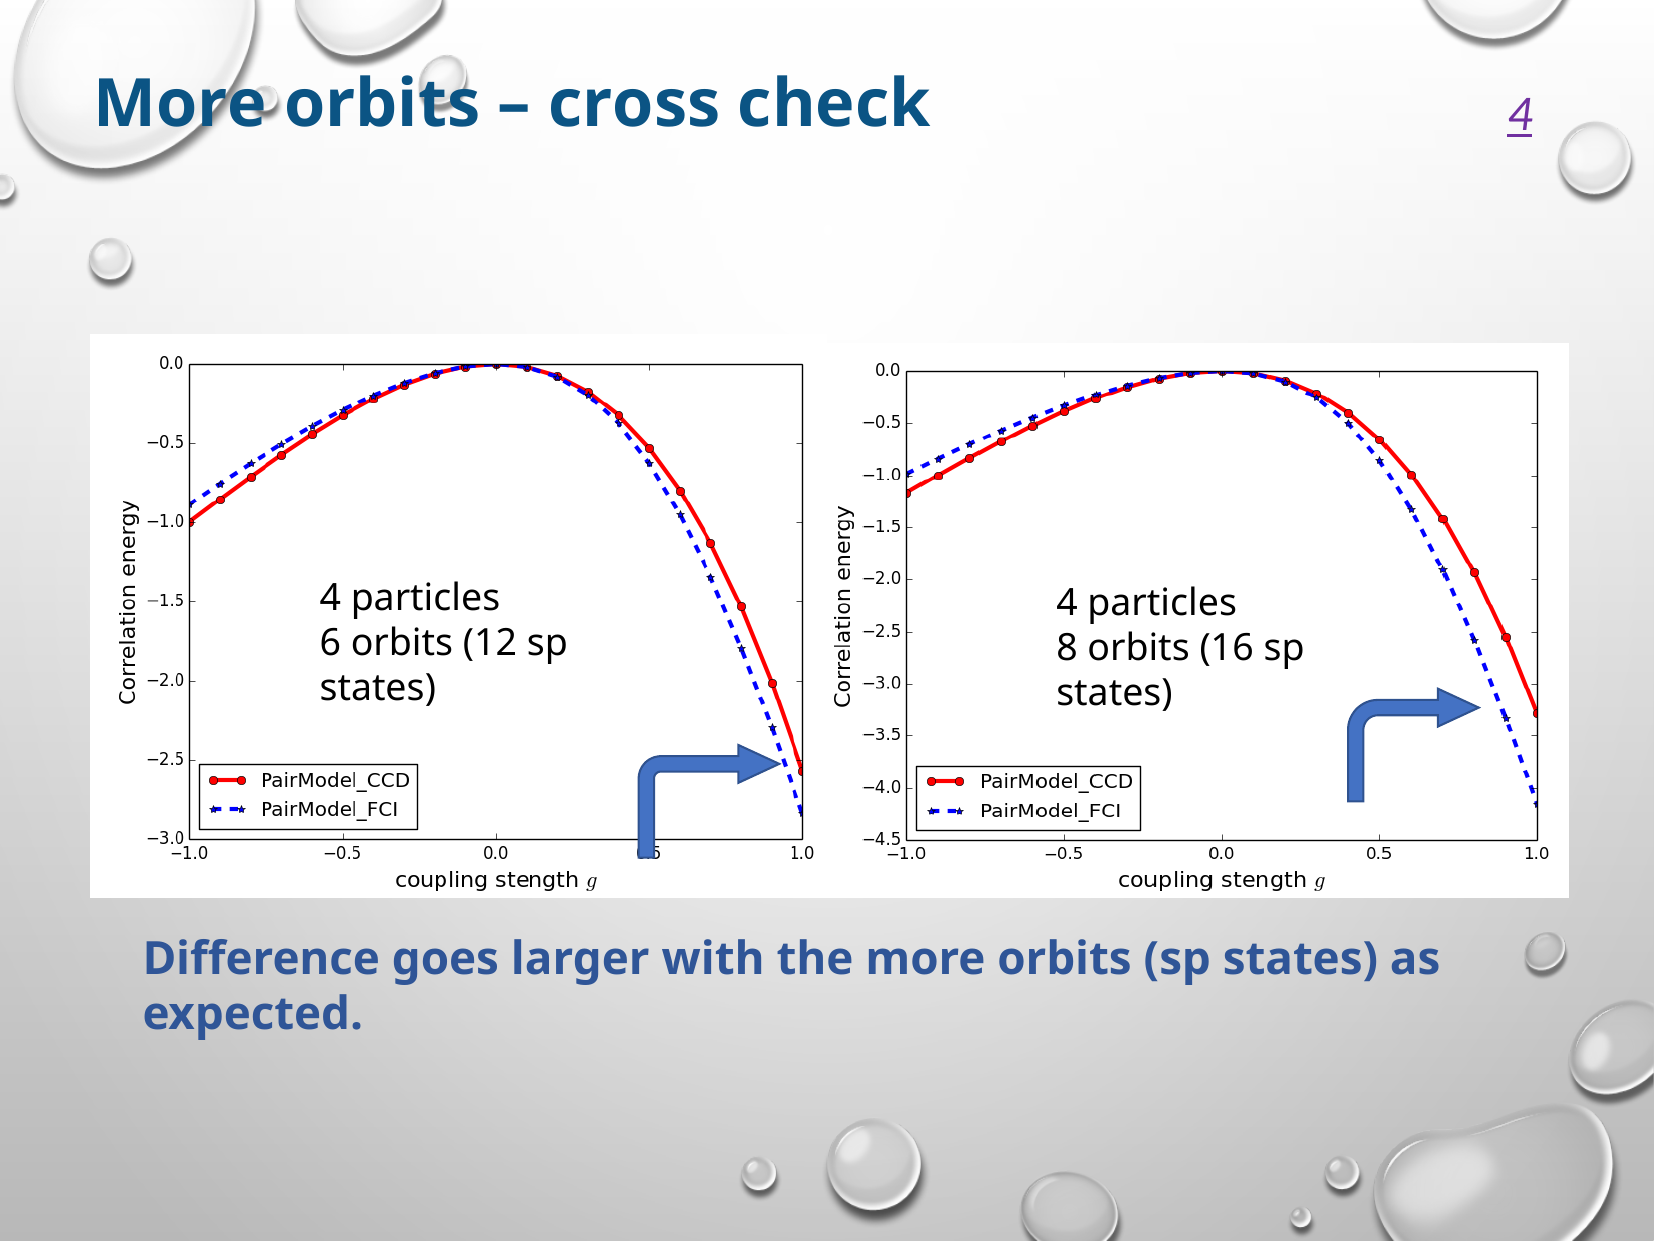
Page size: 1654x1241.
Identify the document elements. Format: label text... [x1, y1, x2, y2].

picture [90, 334, 1569, 898]
text_box 4 particles 8 orbits (16 sp states) [1041, 525, 1446, 677]
text_box More orbits – cross check [78, 52, 1198, 149]
text_box 4 [1492, 72, 1549, 149]
text_box [1348, 688, 1479, 802]
text_box Difference goes larger with the more orbits (sp states) as expected. [127, 921, 1549, 992]
text_box [638, 744, 780, 858]
text_box 4 particles 6 orbits (12 sp states) [304, 520, 710, 673]
